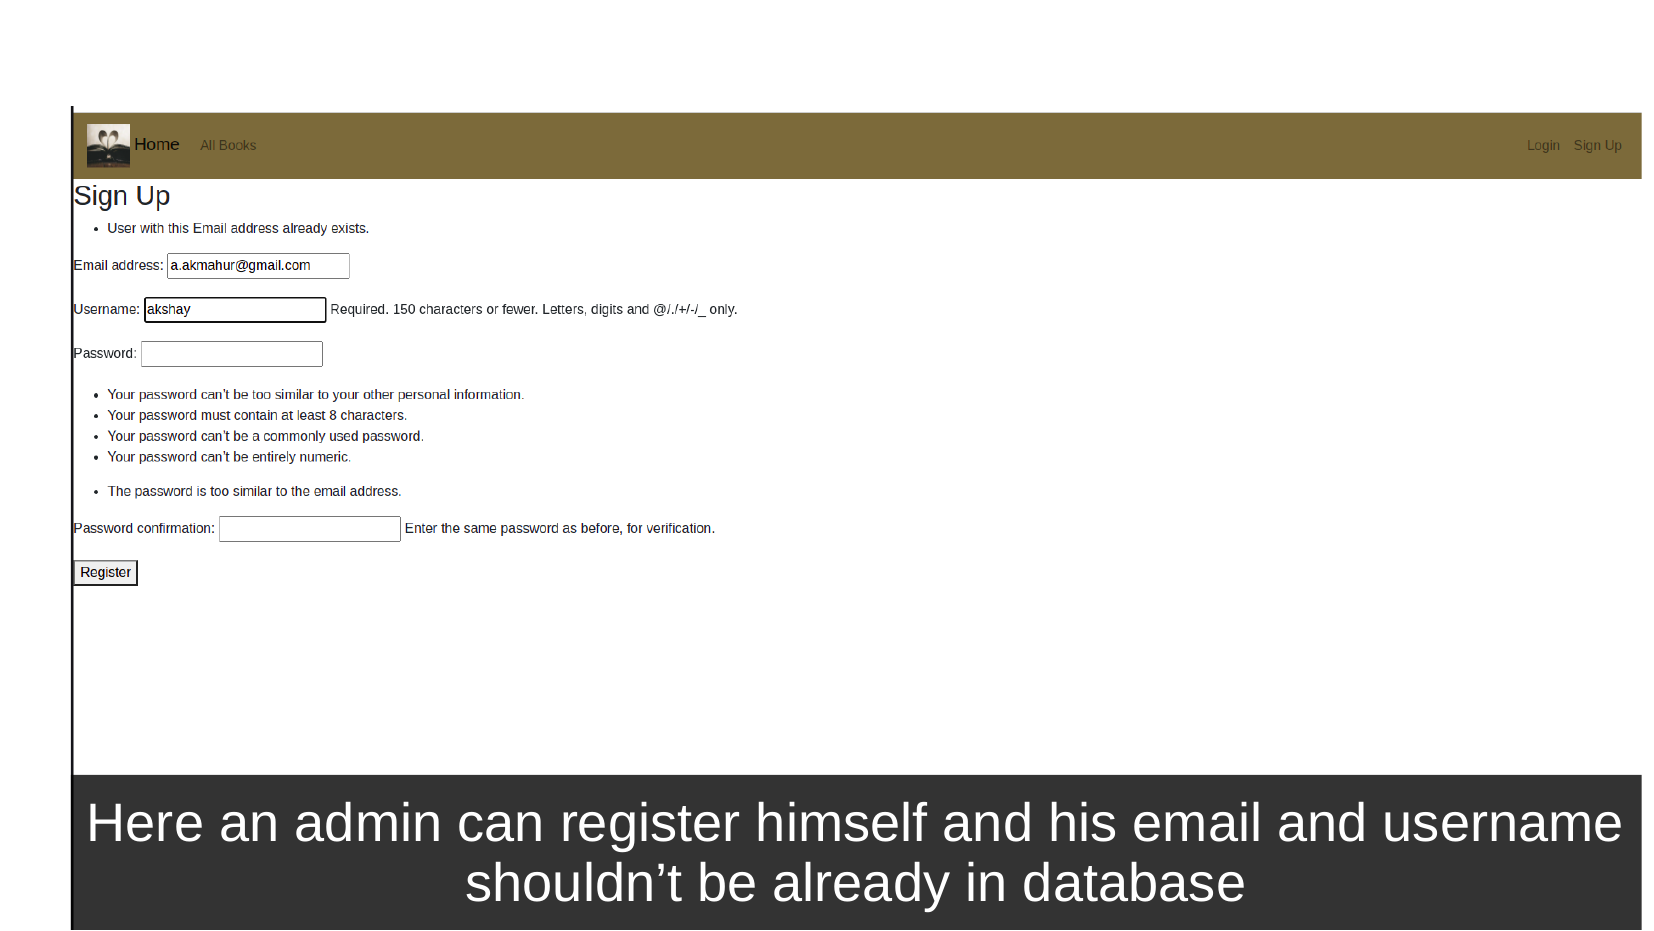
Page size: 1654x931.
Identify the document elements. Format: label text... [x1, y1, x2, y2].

title Here an admin can register himself and his email and username shouldn’t be already in database [70, 774, 1642, 930]
picture [70, 106, 1642, 774]
